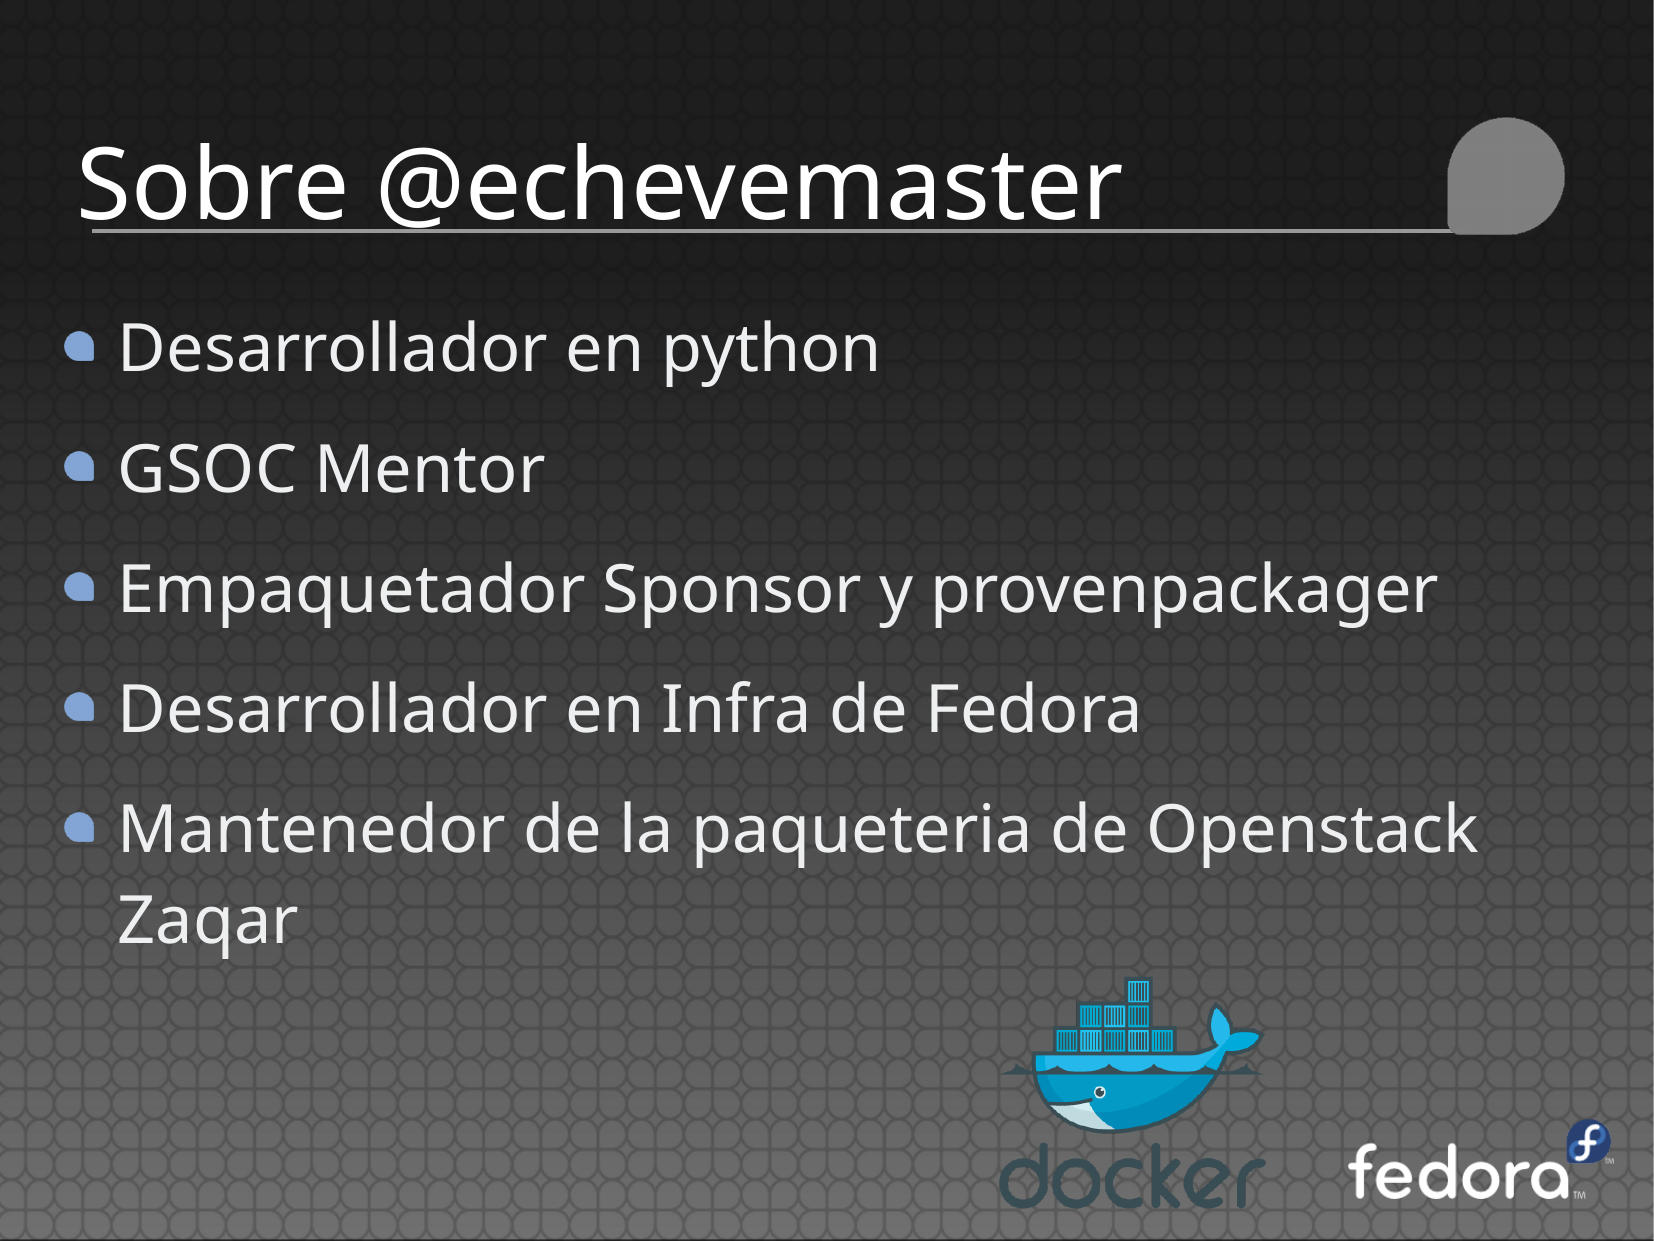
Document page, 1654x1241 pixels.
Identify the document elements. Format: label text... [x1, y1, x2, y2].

list Desarrollador en python GSOC Mentor Empaquetador Sponsor y provenpackager Desarrollador en Infra de Fedora Mantenedor de la paqueteria de Openstack Zaqar [46, 300, 1536, 1105]
picture [0, 0, 1654, 1241]
title Sobre @echevemaster [76, 112, 1566, 249]
